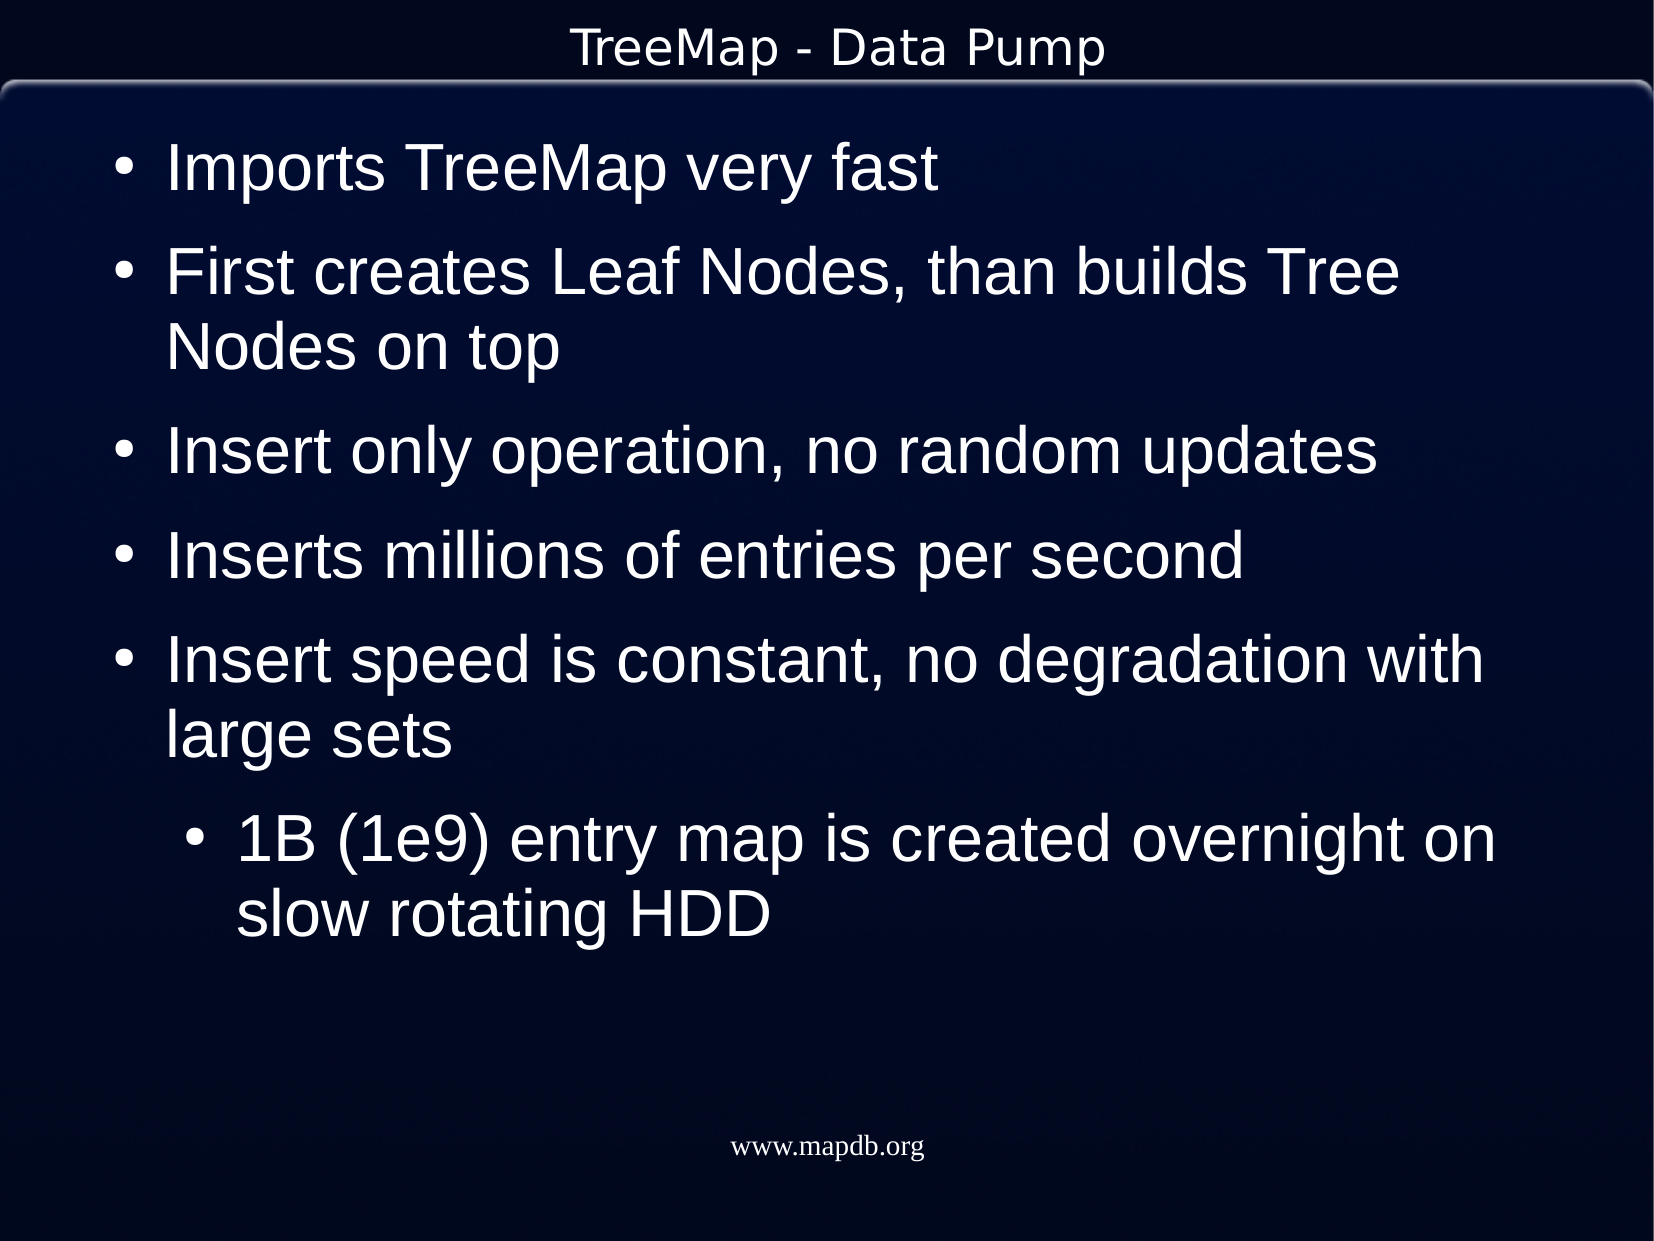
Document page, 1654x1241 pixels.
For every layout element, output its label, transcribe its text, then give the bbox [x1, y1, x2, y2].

picture [0, 0, 1654, 1241]
list Imports TreeMap very fast First creates Leaf Nodes, than builds Tree Nodes on top Insert only operation, no random updates Inserts millions of entries per second Insert speed is constant, no degradation with large sets 1B (1e9) entry map is created overnight on slow rotating HDD [94, 129, 1583, 1156]
title TreeMap - Data Pump [94, 13, 1583, 83]
